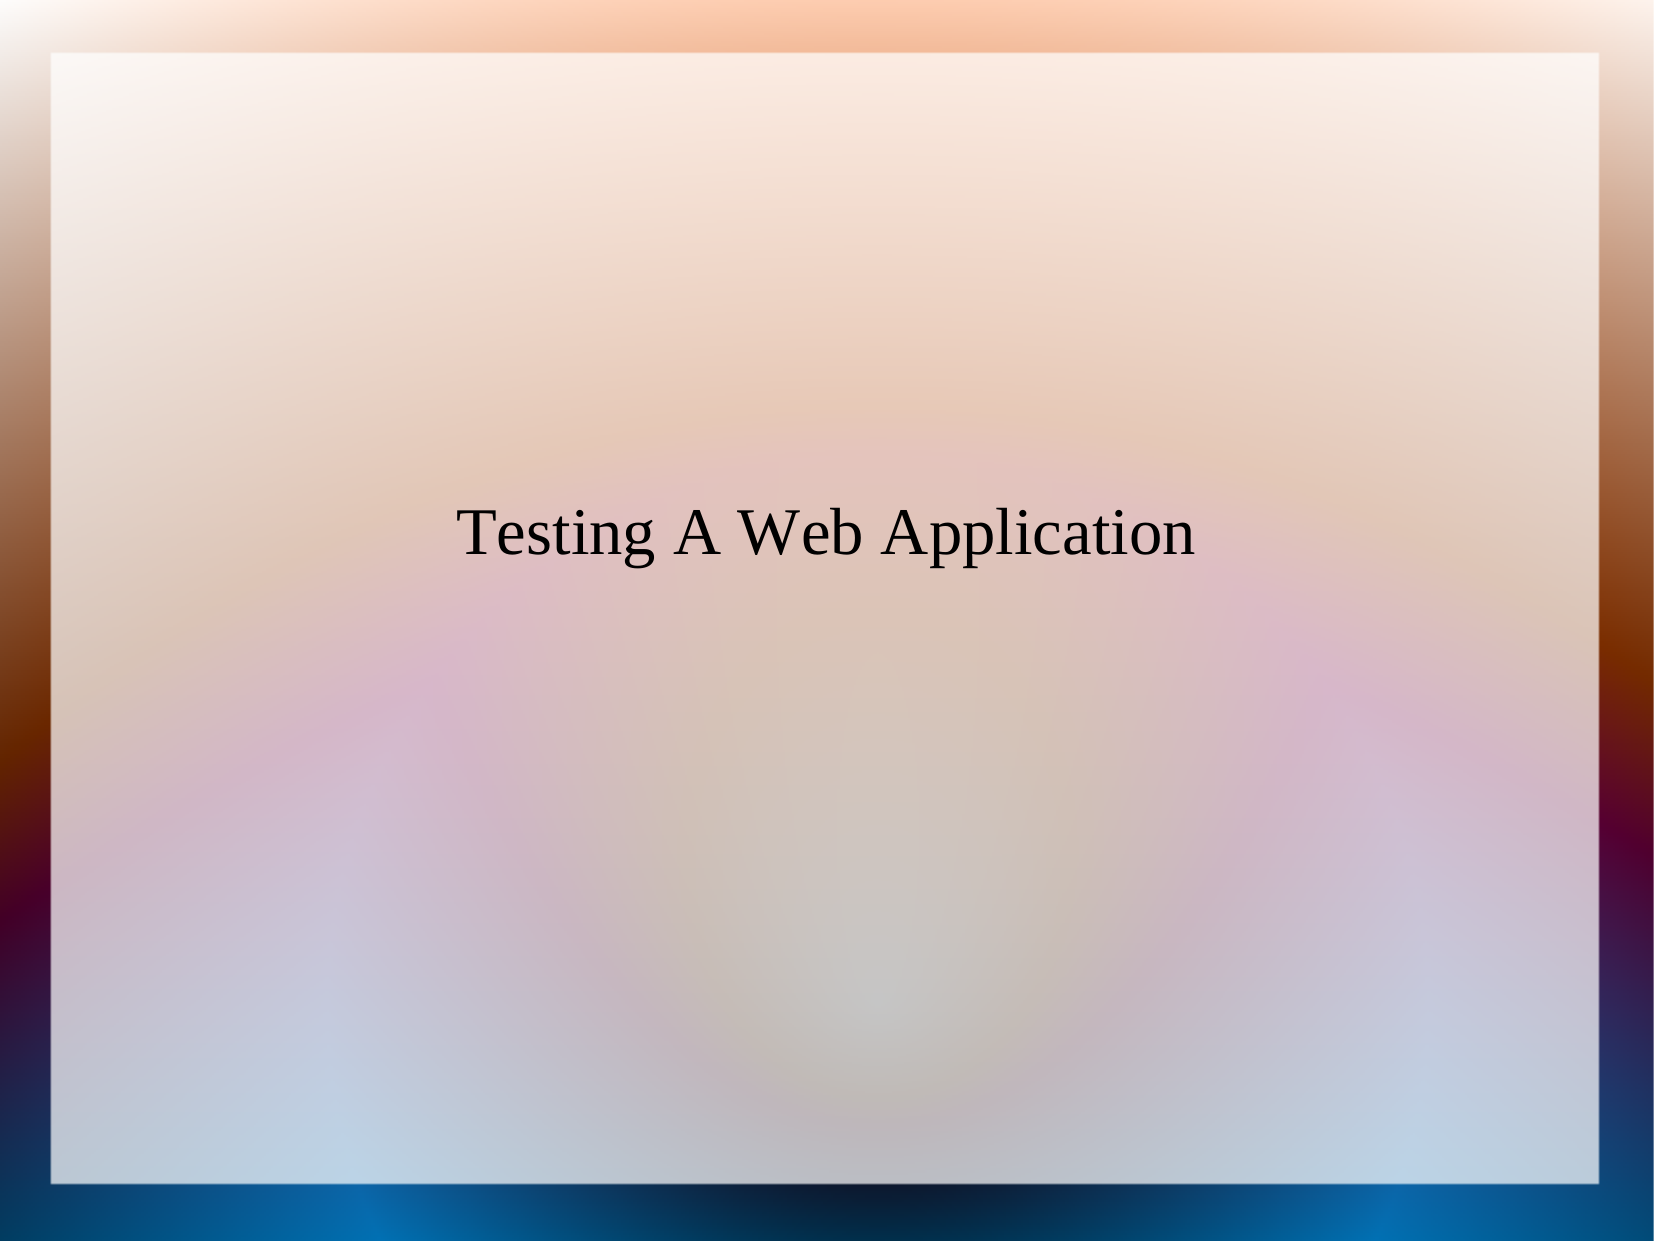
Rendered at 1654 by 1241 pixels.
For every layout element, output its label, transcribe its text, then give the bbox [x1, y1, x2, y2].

picture [0, 0, 1654, 1241]
subtitle Testing A Web Application [82, 55, 1571, 1010]
